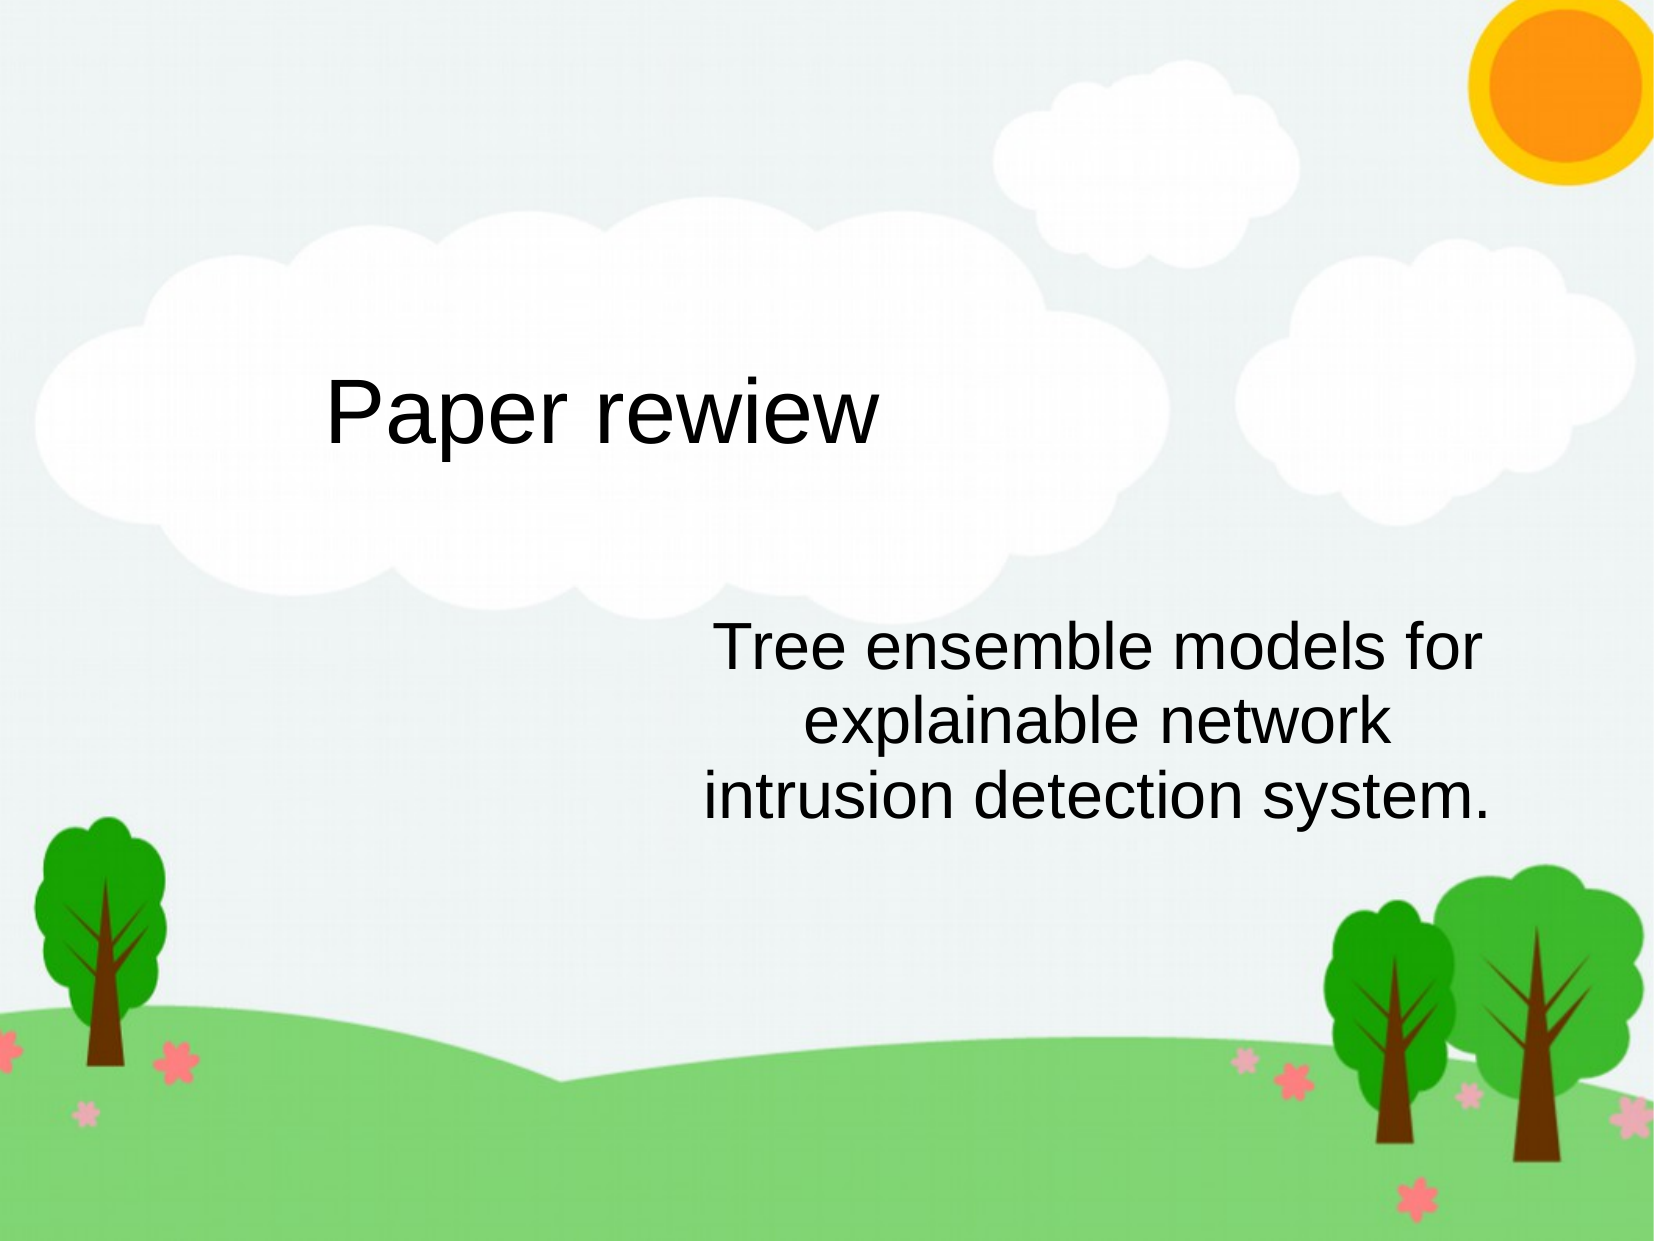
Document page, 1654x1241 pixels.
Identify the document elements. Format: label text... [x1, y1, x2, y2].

picture [0, 0, 1654, 1241]
subtitle Tree ensemble models for explainable network intrusion detection system. [673, 608, 1524, 834]
title Paper rewiew [324, 265, 1140, 559]
